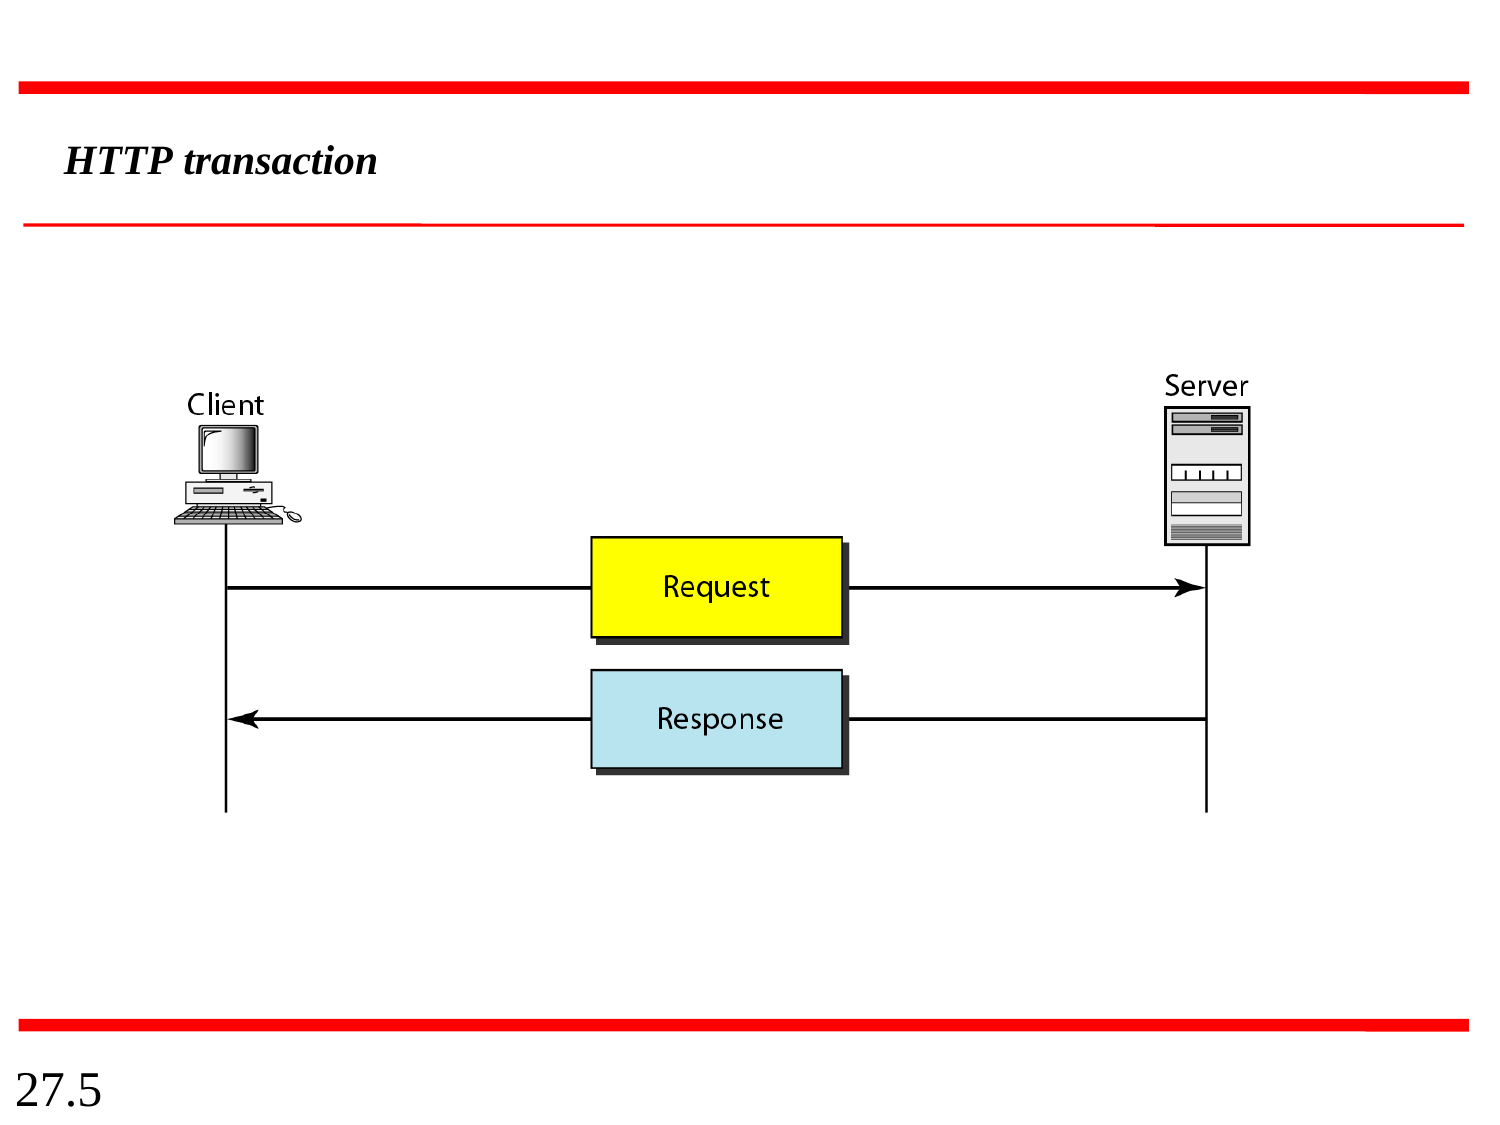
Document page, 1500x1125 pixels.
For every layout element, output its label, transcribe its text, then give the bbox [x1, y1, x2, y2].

picture [174, 369, 1251, 813]
text_box HTTP transaction [49, 125, 394, 191]
